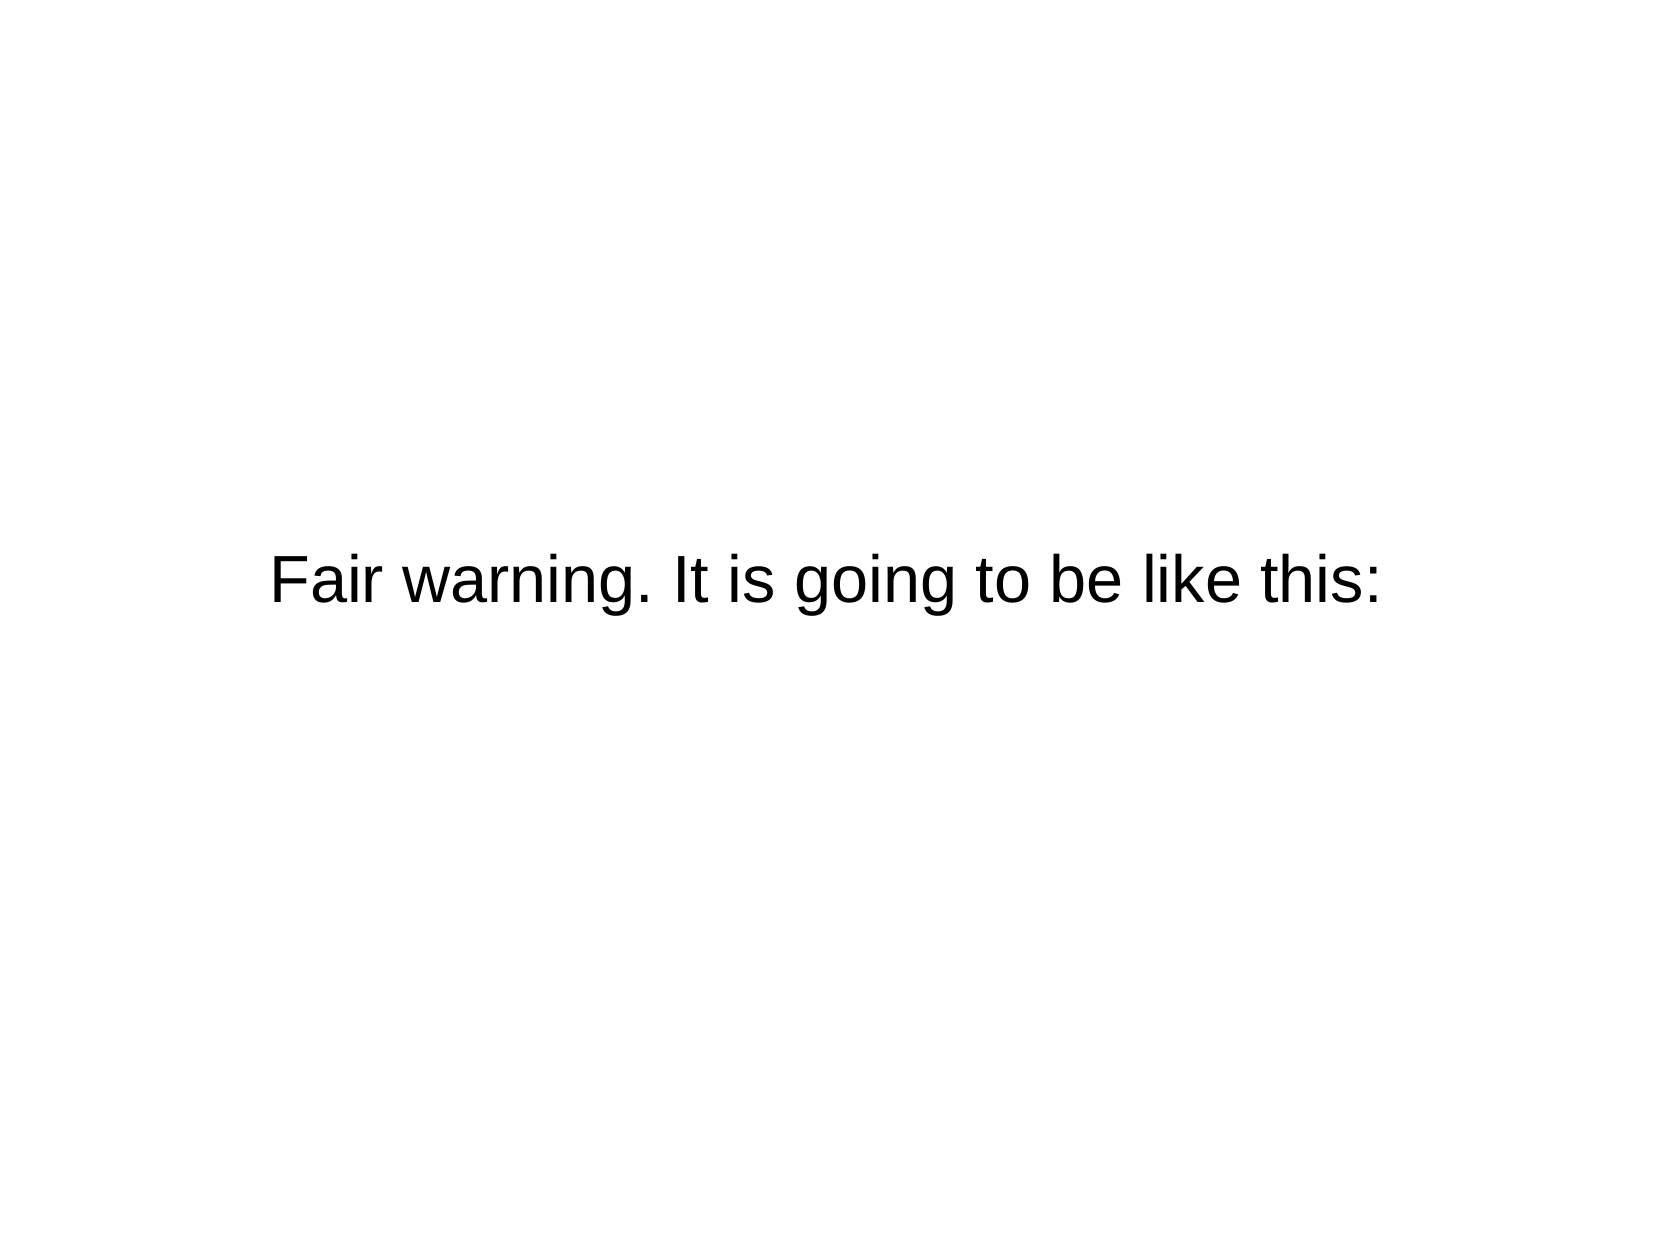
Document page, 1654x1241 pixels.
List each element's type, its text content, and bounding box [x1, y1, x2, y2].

subtitle Fair warning. It is going to be like this: [82, 49, 1571, 1109]
